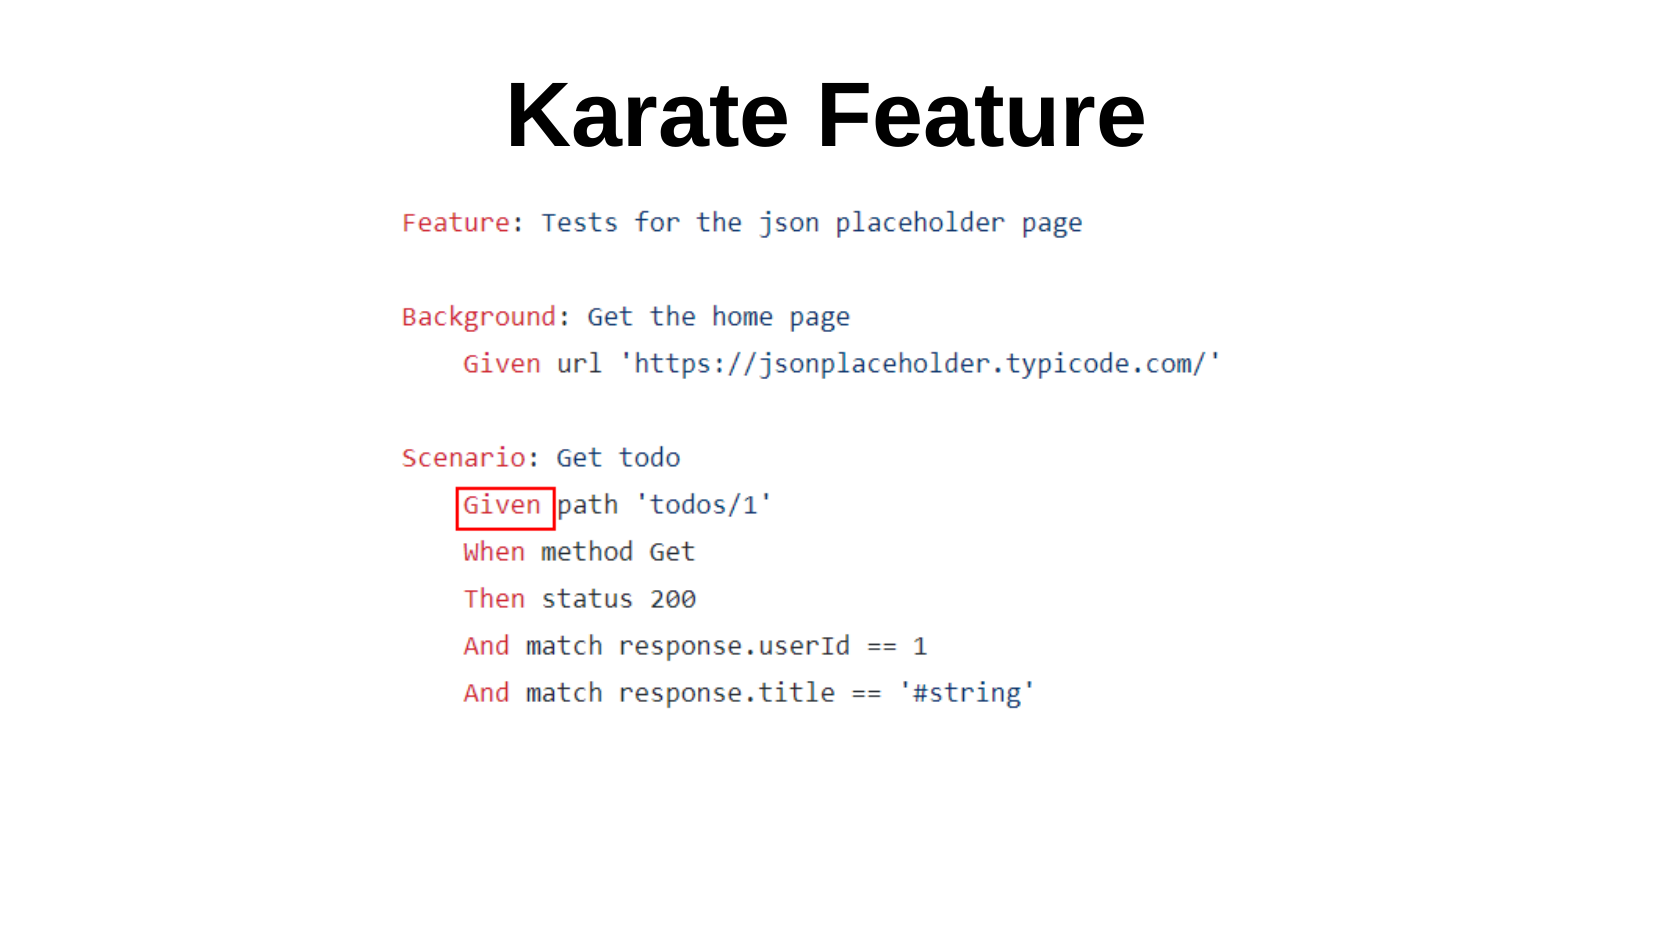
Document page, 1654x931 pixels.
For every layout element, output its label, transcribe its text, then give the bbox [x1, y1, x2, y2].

picture [384, 205, 1276, 727]
title Karate Feature [82, 37, 1571, 193]
